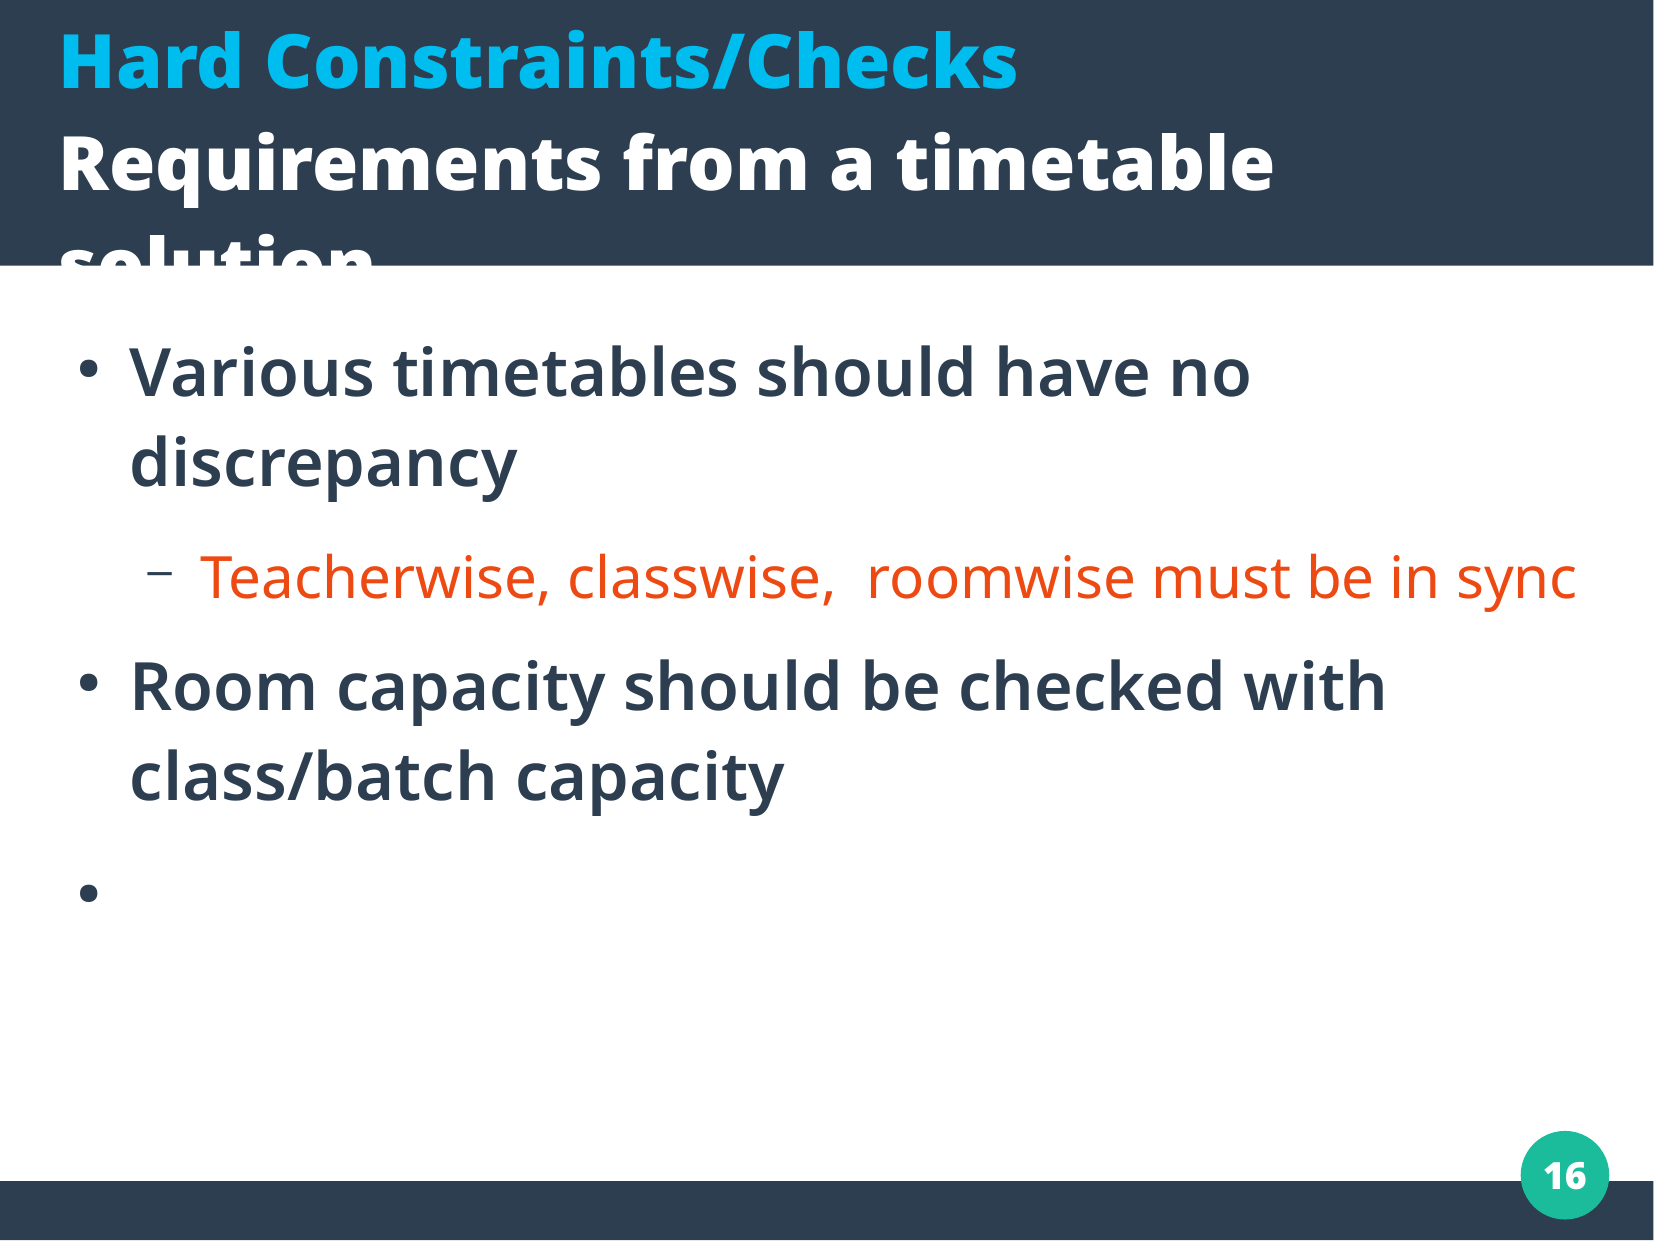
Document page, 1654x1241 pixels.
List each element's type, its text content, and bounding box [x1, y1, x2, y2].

title Hard Constraints/Checks Requirements from a timetable solution [59, 8, 1595, 166]
list Various timetables should have no discrepancy Teacherwise, classwise, roomwise must be in sync Room capacity should be checked with class/batch capacity [59, 324, 1595, 1152]
